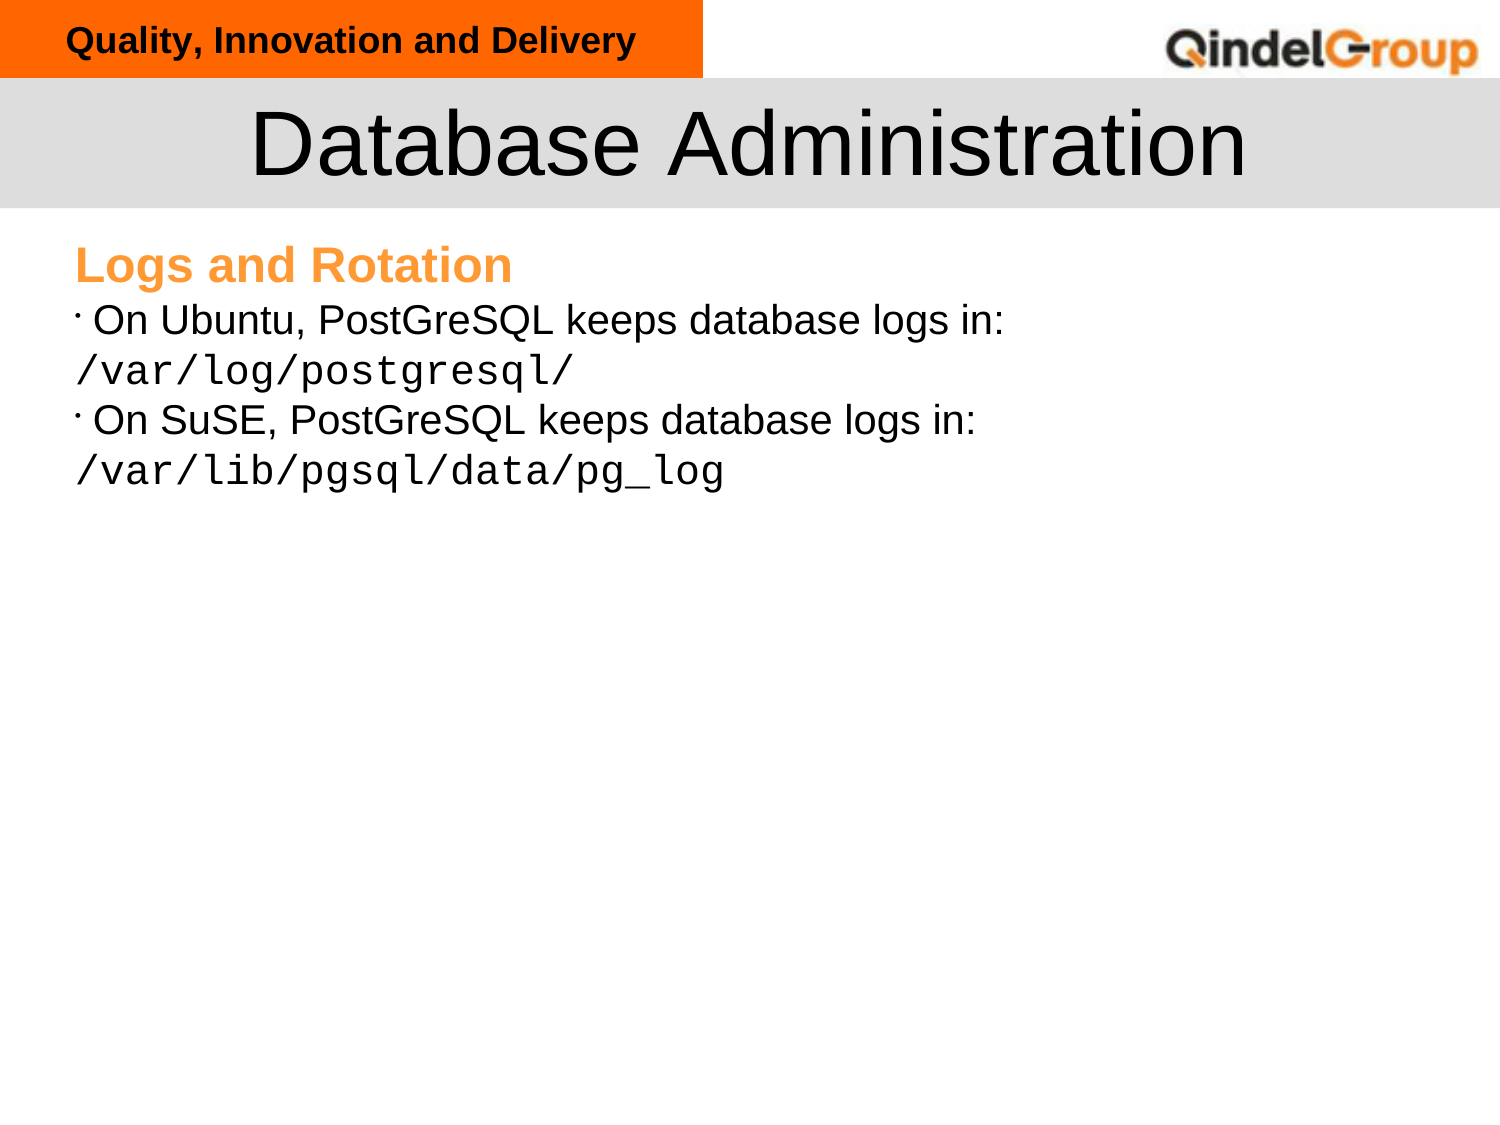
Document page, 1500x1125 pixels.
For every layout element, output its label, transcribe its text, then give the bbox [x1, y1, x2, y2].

title Database Administration [75, 45, 1426, 224]
picture [1163, 23, 1481, 78]
text_box Logs and Rotation On Ubuntu, PostGreSQL keeps database logs in: /var/log/postgresql/ On SuSE, PostGreSQL keeps database logs in: /var/lib/pgsql/data/pg_log [60, 224, 1426, 601]
